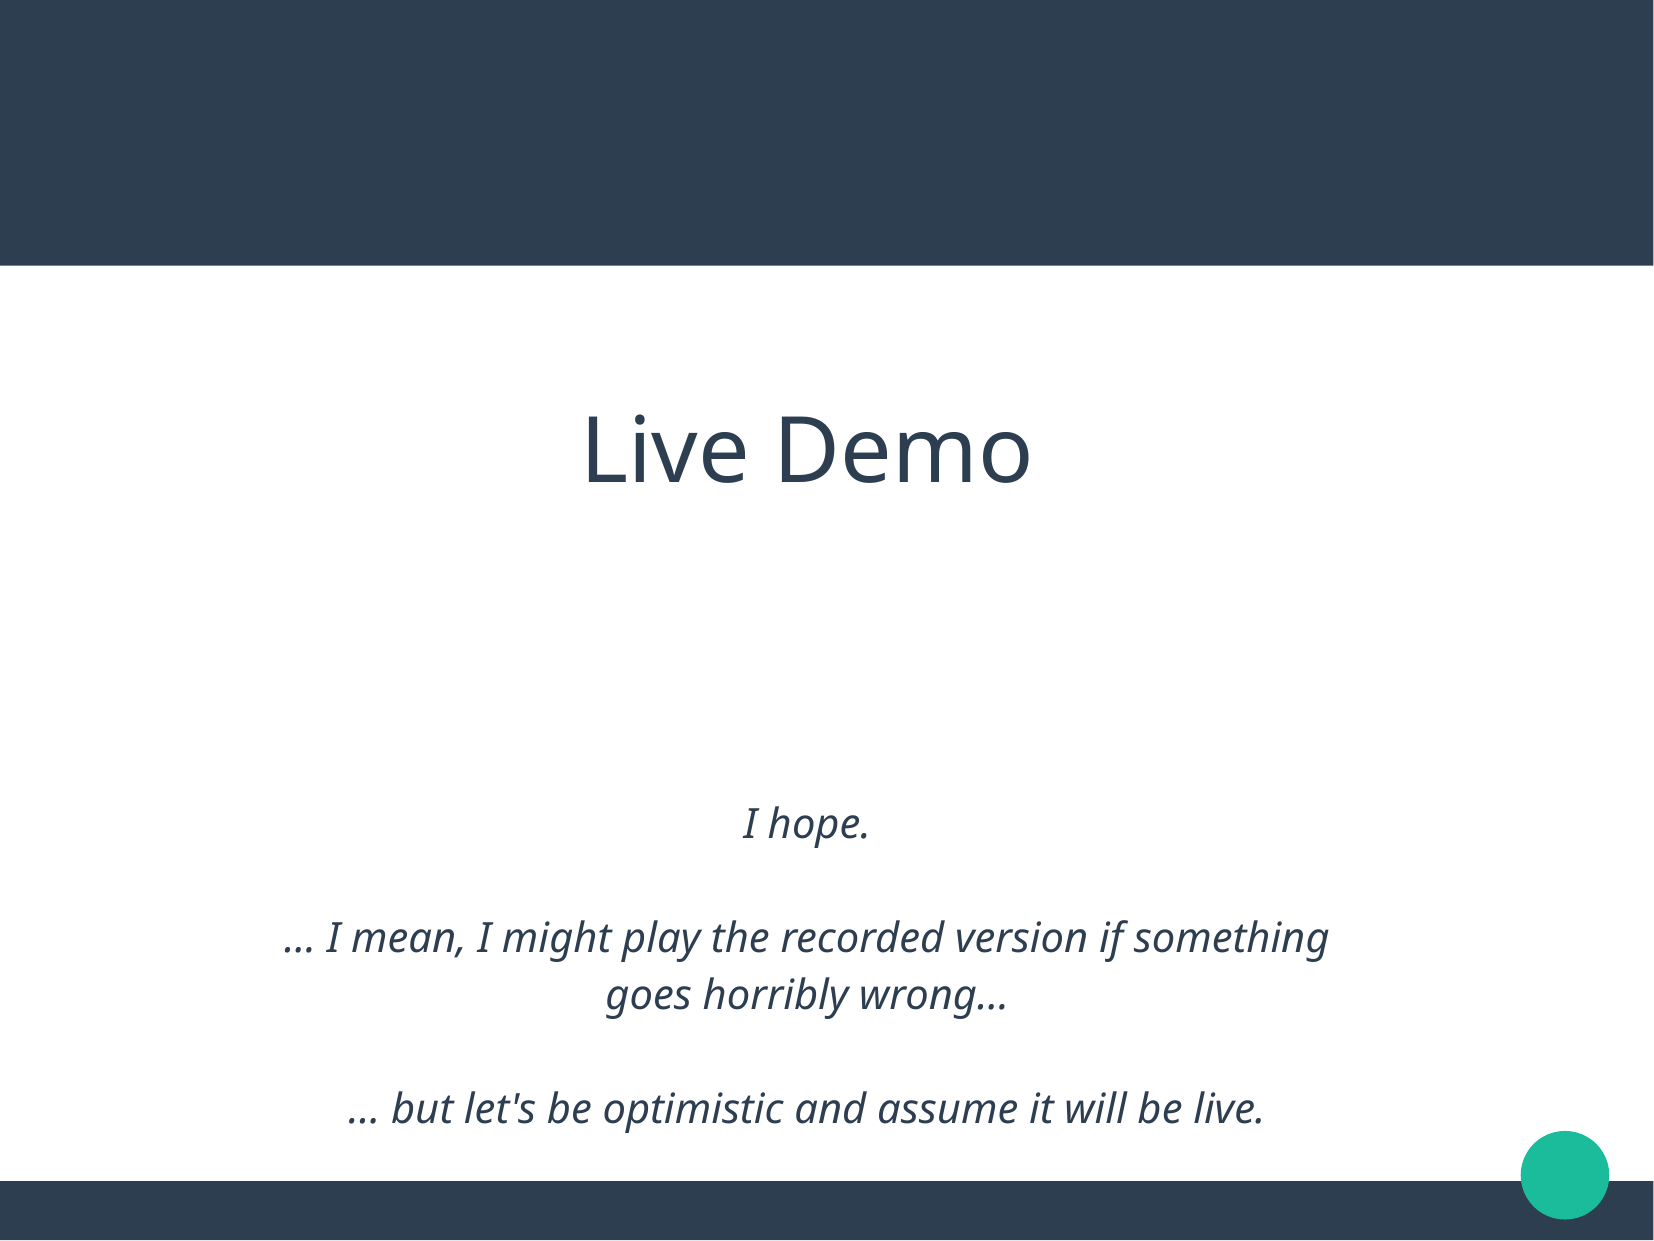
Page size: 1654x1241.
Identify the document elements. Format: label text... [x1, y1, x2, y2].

subtitle Live Demo I hope. … I mean, I might play the recorded version if something goes horribly wrong… … but let's be optimistic and assume it will be live. [39, 395, 1576, 1126]
